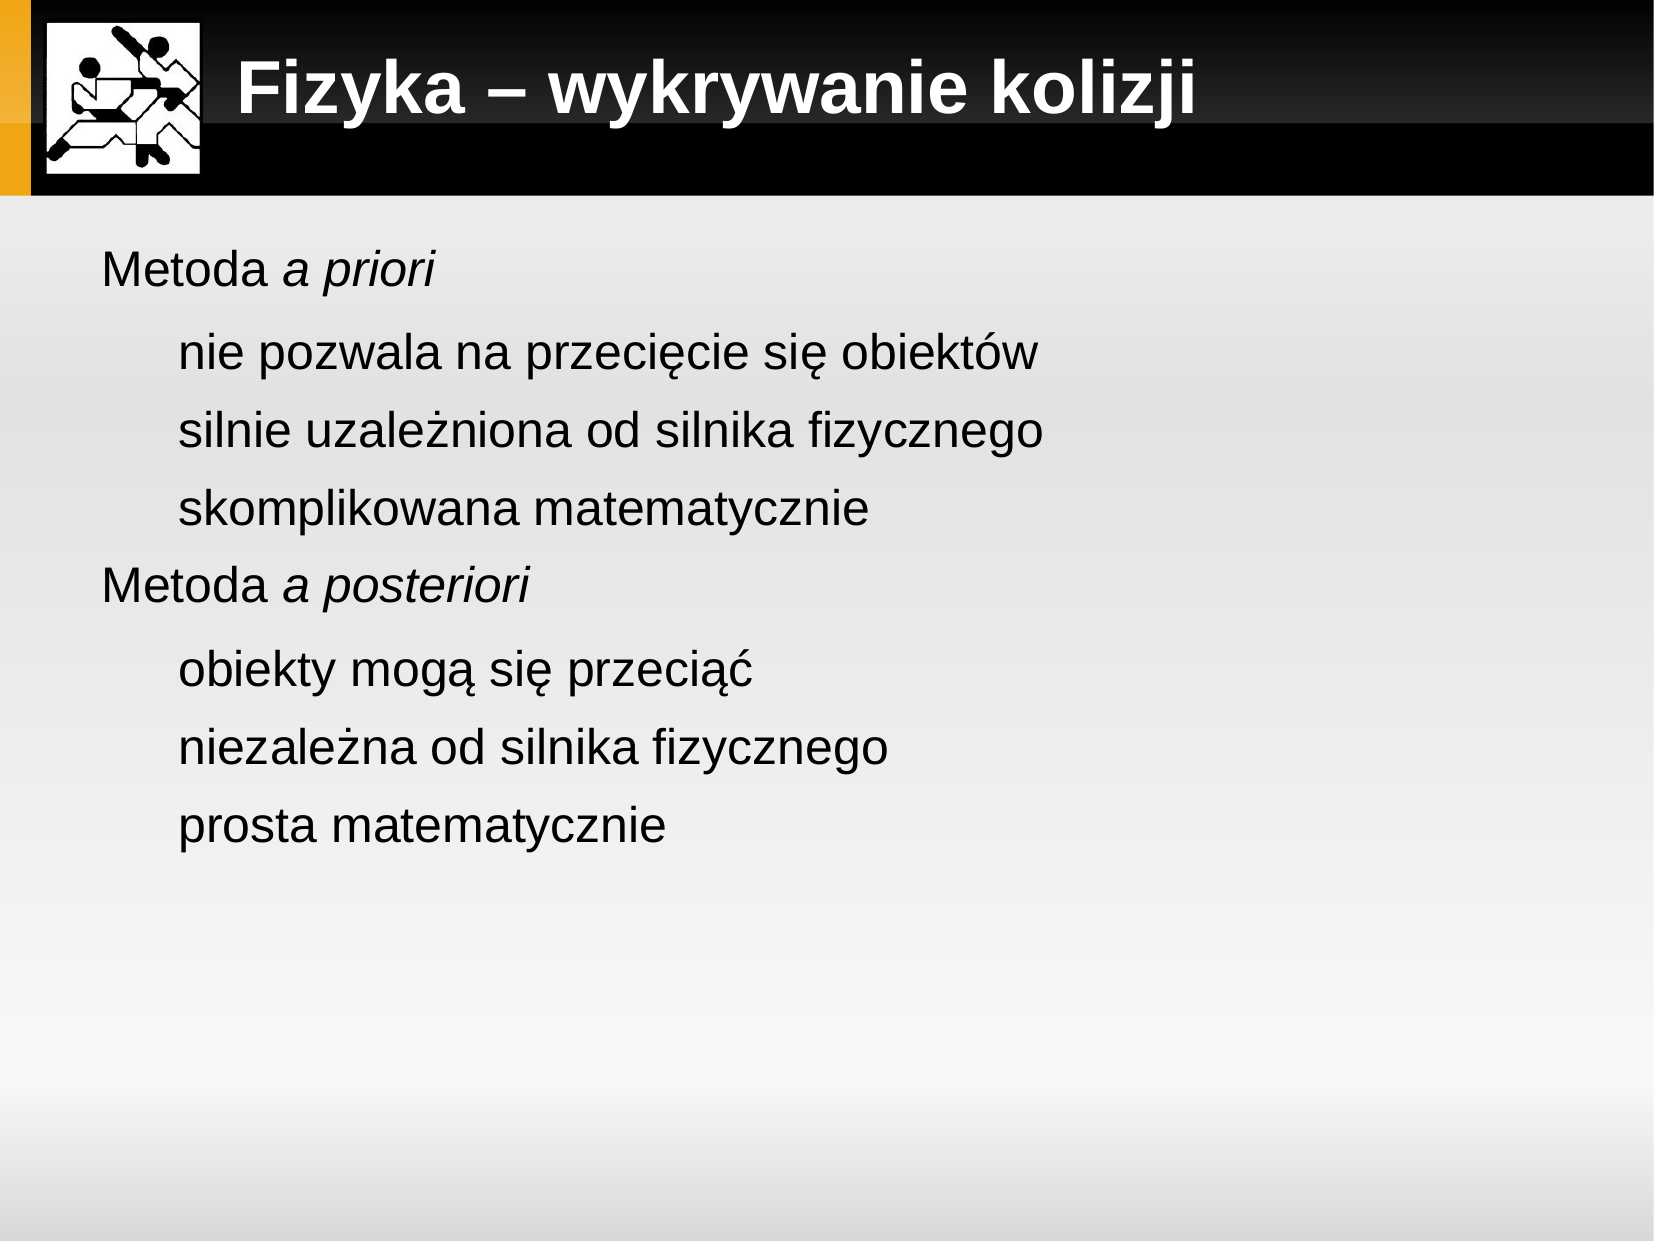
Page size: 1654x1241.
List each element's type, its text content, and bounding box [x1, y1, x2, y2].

text_box Fizyka – wykrywanie kolizji [236, 48, 1595, 130]
text_box Metoda a priori nie pozwala na przecięcie się obiektów silnie uzależniona od silnika fizycznego skomplikowana matematycznie Metoda a posteriori obiekty mogą się przeciąć niezależna od silnika fizycznego prosta matematycznie [84, 242, 1573, 854]
picture [0, 0, 1654, 1241]
